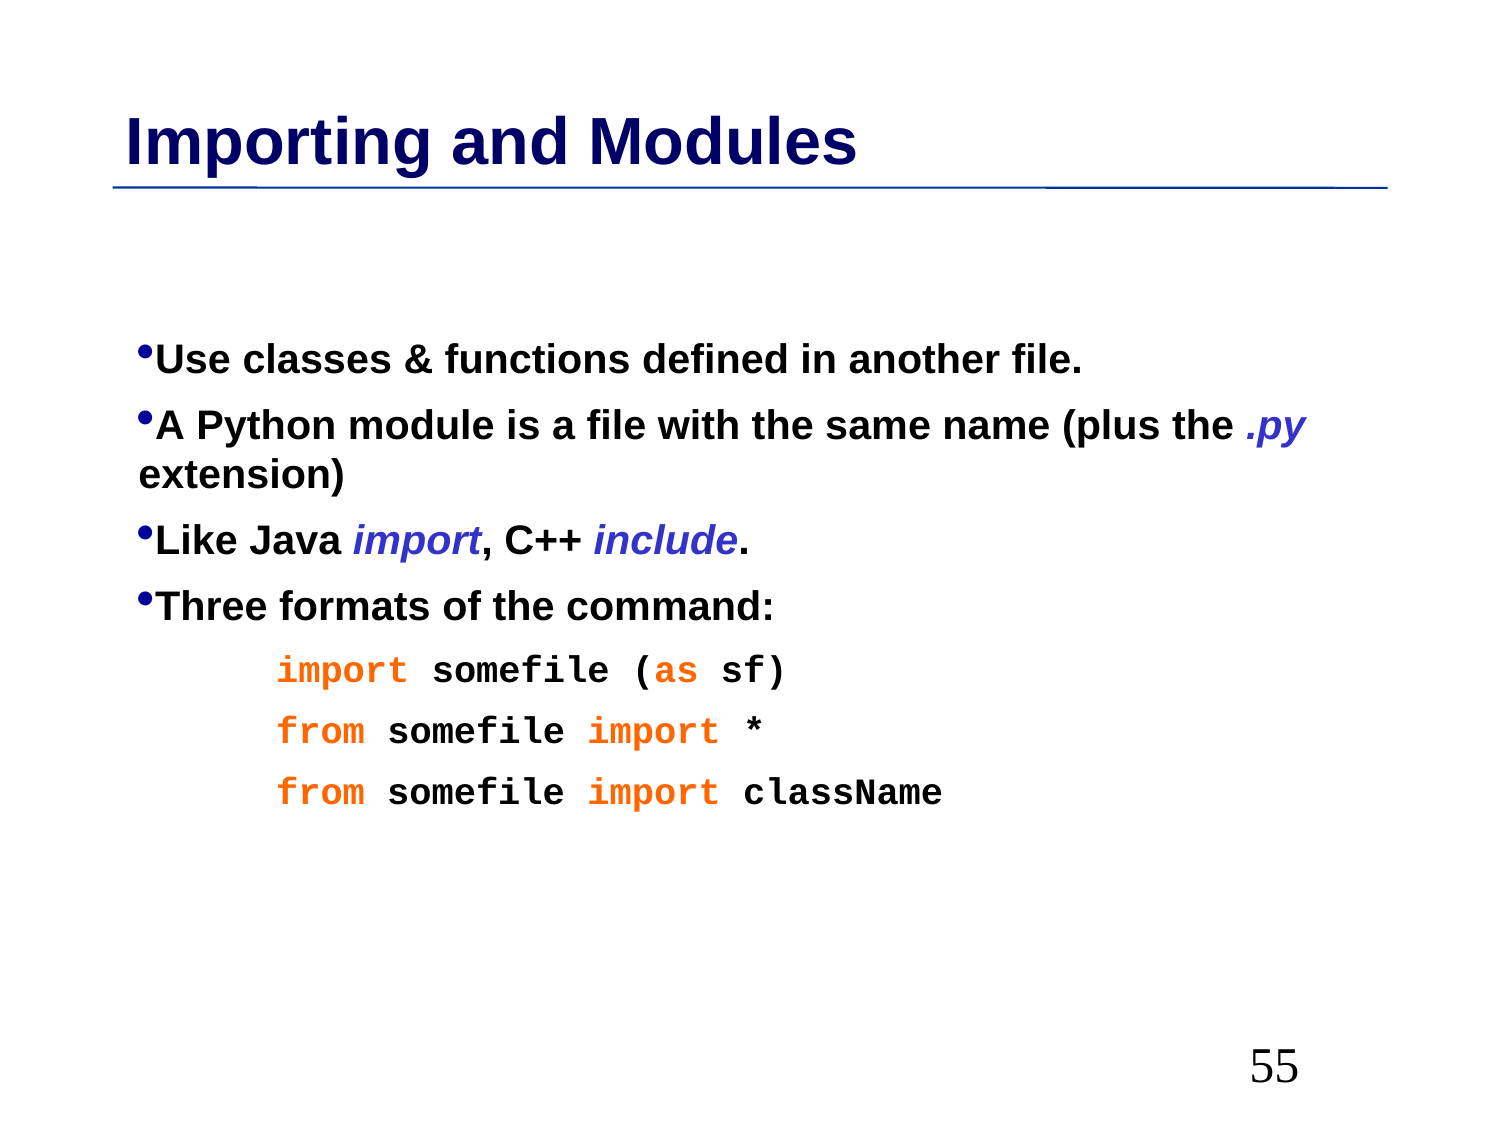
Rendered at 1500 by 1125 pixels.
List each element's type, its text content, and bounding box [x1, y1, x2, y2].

title Importing and Modules [112, 90, 1388, 185]
text_box <number> [1074, 994, 1387, 1125]
list Use classes & functions defined in another file. A Python module is a file with the same name (plus the .py extension) Like Java import, C++ include. Three formats of the command: import somefile (as sf) from somefile import * from somefile import className [124, 324, 1400, 824]
